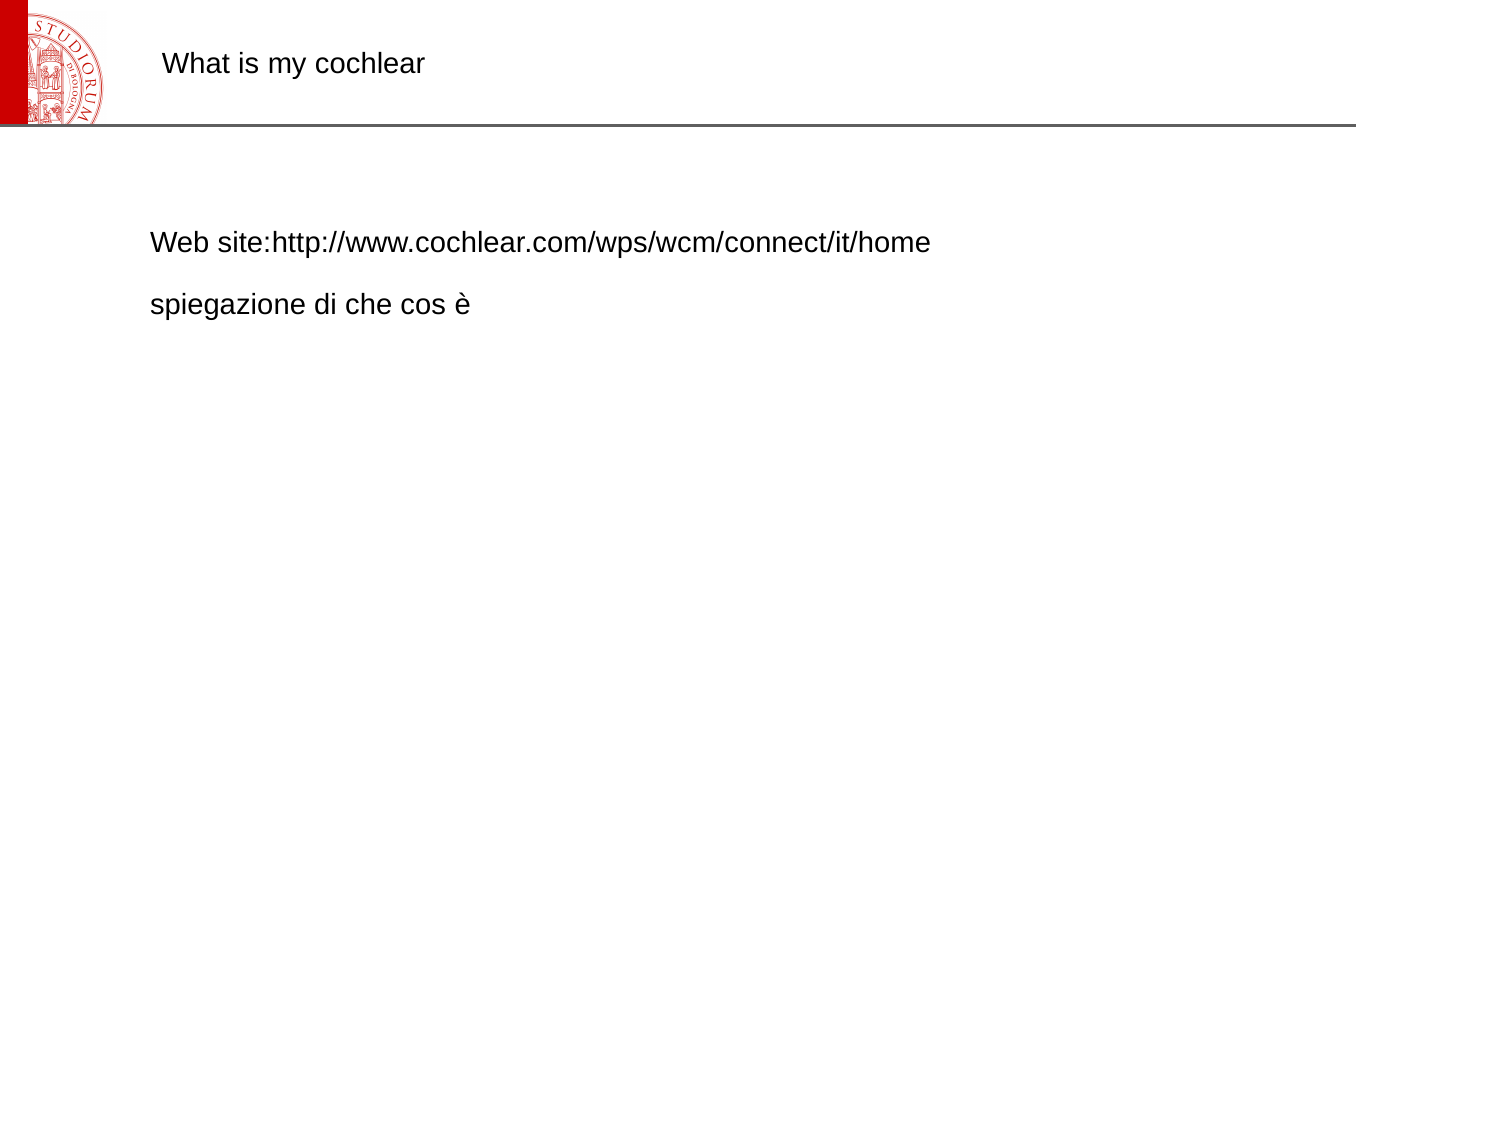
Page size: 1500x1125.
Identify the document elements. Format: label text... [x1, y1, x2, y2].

list Web site:http://www.cochlear.com/wps/wcm/connect/it/home spiegazione di che cos è [79, 226, 1430, 322]
list What is my cochlear [91, 47, 1441, 141]
picture [28, 11, 107, 124]
